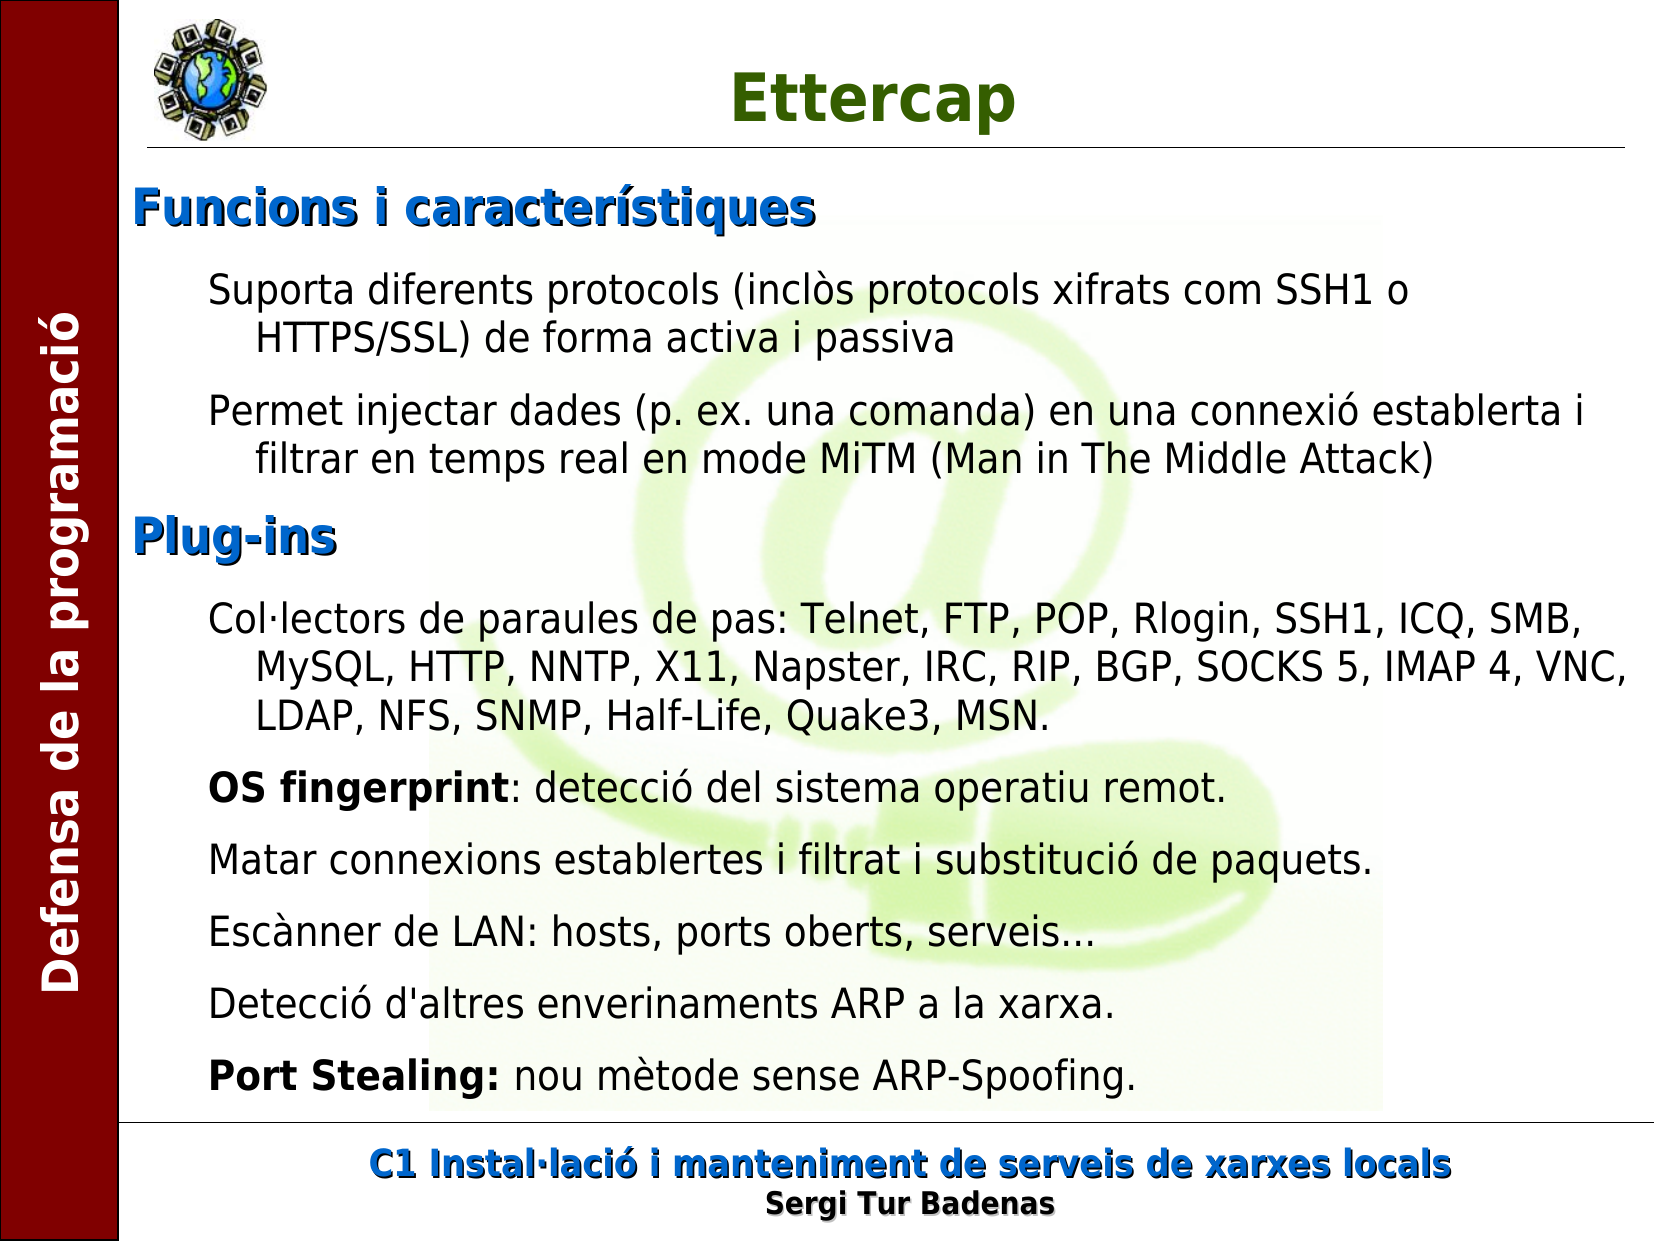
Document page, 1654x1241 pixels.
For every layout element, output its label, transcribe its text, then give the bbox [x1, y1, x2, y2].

list Funcions i característiques Suporta diferents protocols (inclòs protocols xifrats com SSH1 o HTTPS/SSL) de forma activa i passiva Permet injectar dades (p. ex. una comanda) en una connexió establerta i filtrar en temps real en mode MiTM (Man in The Middle Attack) Plug-ins Col·lectors de paraules de pas: Telnet, FTP, POP, Rlogin, SSH1, ICQ, SMB, MySQL, HTTP, NNTP, X11, Napster, IRC, RIP, BGP, SOCKS 5, IMAP 4, VNC, LDAP, NFS, SNMP, Half-Life, Quake3, MSN. OS fingerprint: detecció del sistema operatiu remot. Matar connexions establertes i filtrat i substitució de paquets. Escànner de LAN: hosts, ports oberts, serveis... Detecció d'altres enverinaments ARP a la xarxa. Port Stealing: nou mètode sense ARP-Spoofing. [113, 177, 1630, 1198]
picture [154, 19, 268, 56]
title Ettercap [129, 56, 1619, 141]
